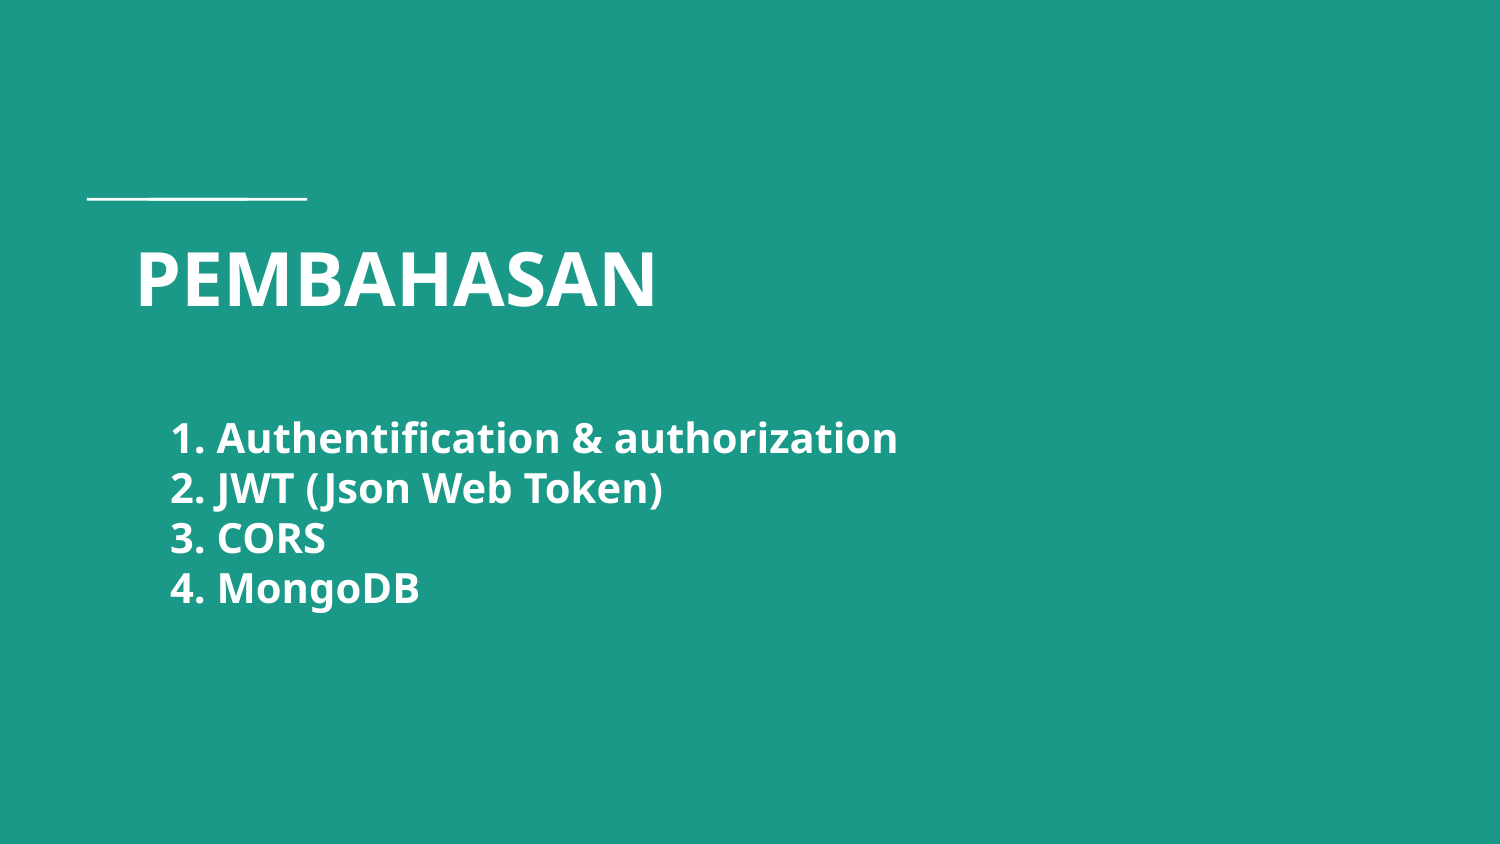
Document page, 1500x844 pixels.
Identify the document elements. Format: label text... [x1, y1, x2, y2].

title PEMBAHASAN 1. Authentification & authorization 2. JWT (Json Web Token) 3. CORS 4. MongoDB [119, 216, 1381, 466]
